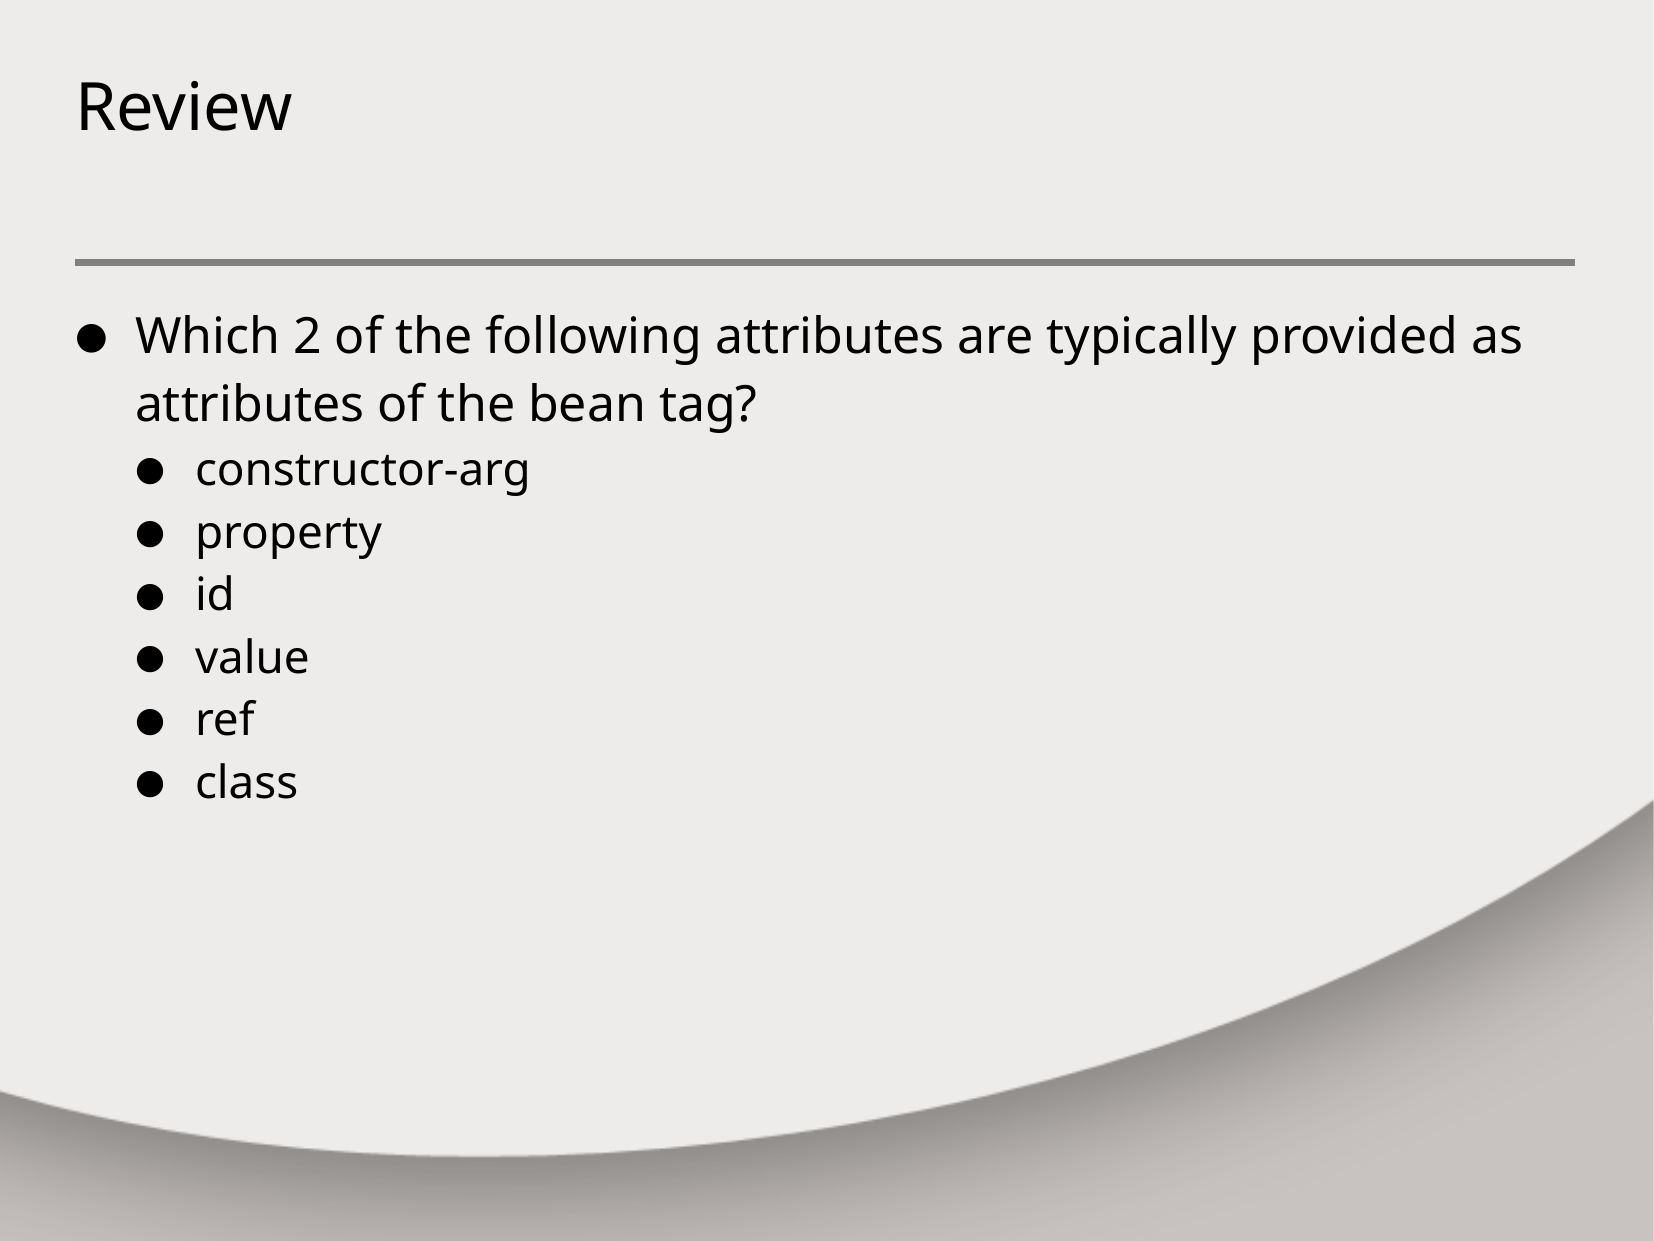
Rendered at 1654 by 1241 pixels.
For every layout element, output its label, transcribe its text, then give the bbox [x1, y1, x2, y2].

title Review [75, 75, 1576, 226]
list Which 2 of the following attributes are typically provided as attributes of the bean tag? constructor-arg property id value ref class [75, 300, 1576, 1163]
picture [0, 0, 1654, 1241]
